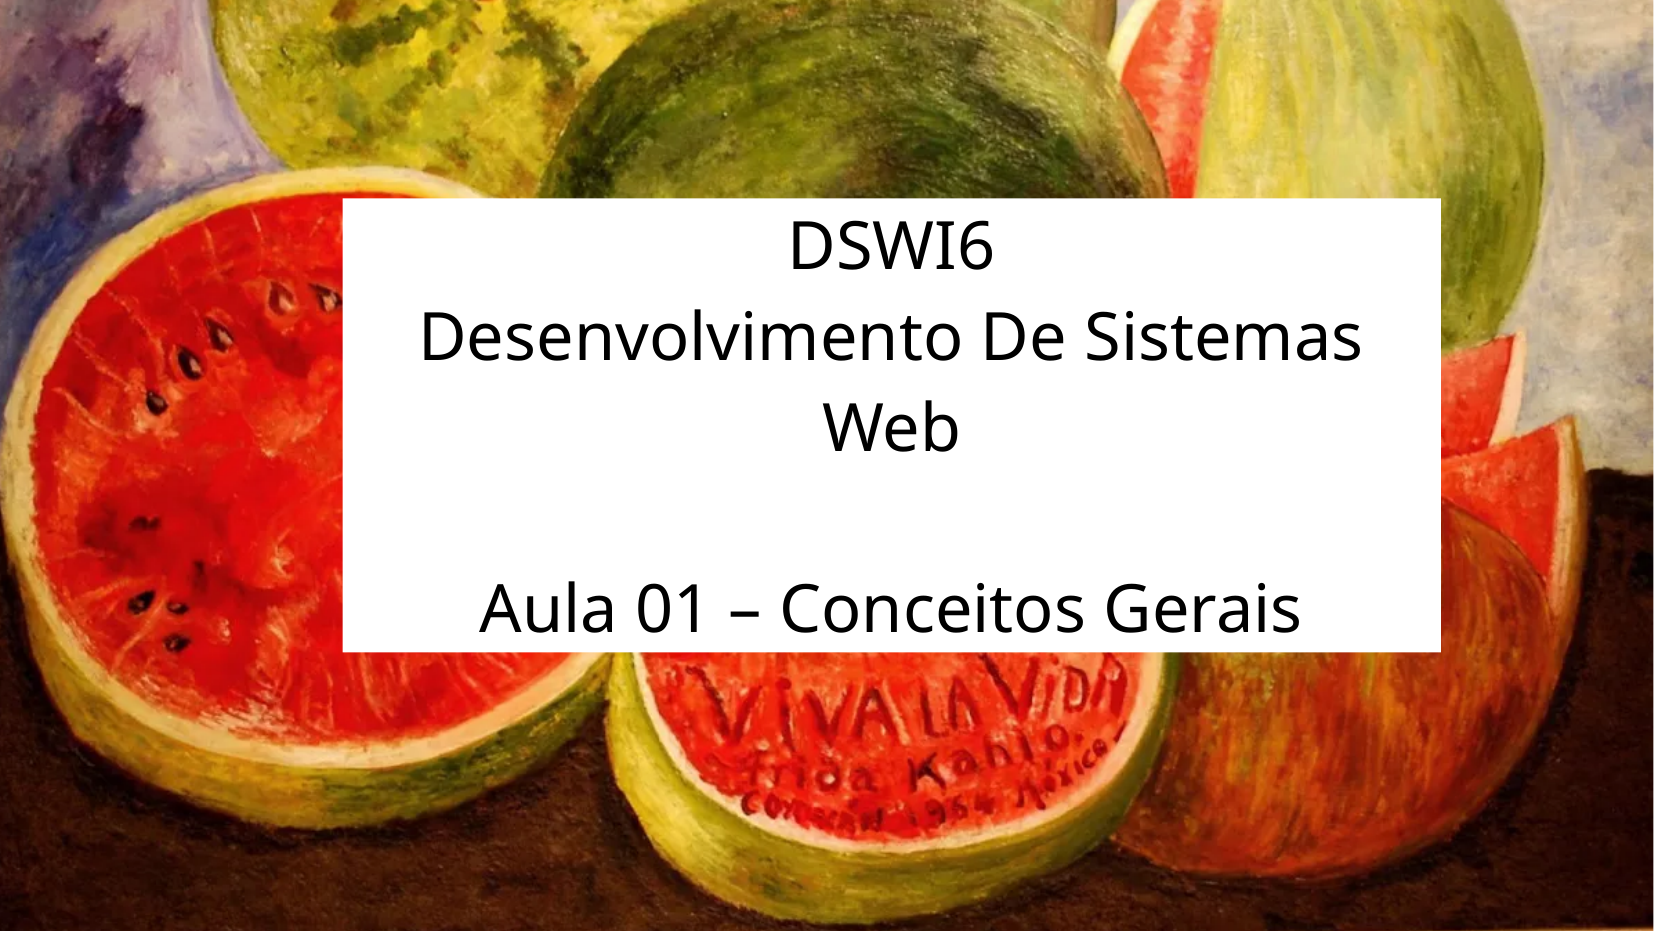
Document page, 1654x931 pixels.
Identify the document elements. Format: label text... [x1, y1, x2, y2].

subtitle DSWI6 Desenvolvimento De Sistemas Web Aula 01 – Conceitos Gerais [342, 204, 1441, 646]
picture [0, 0, 1654, 931]
